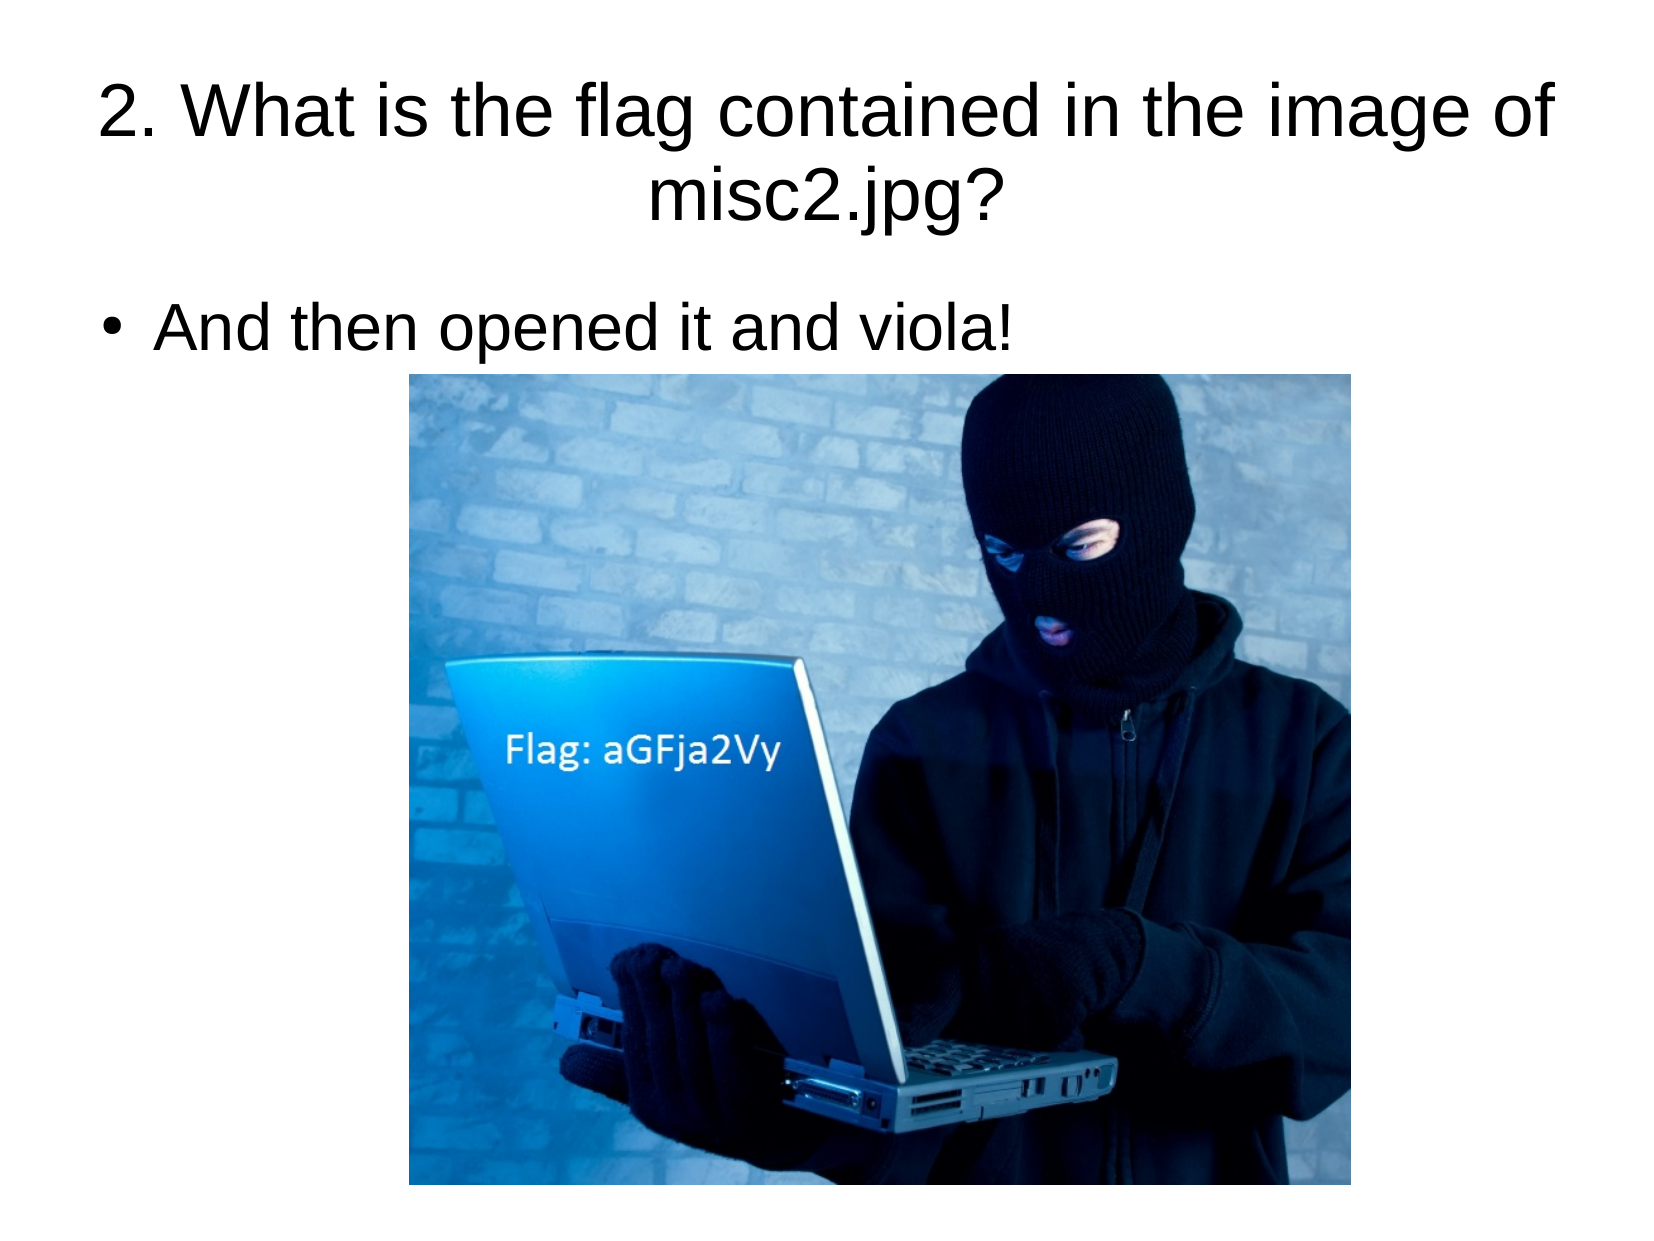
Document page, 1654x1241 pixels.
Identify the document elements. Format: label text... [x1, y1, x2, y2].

title 2. What is the flag contained in the image of misc2.jpg? [82, 49, 1571, 257]
picture [409, 1010, 1351, 1186]
list And then opened it and viola! [82, 290, 1571, 1010]
